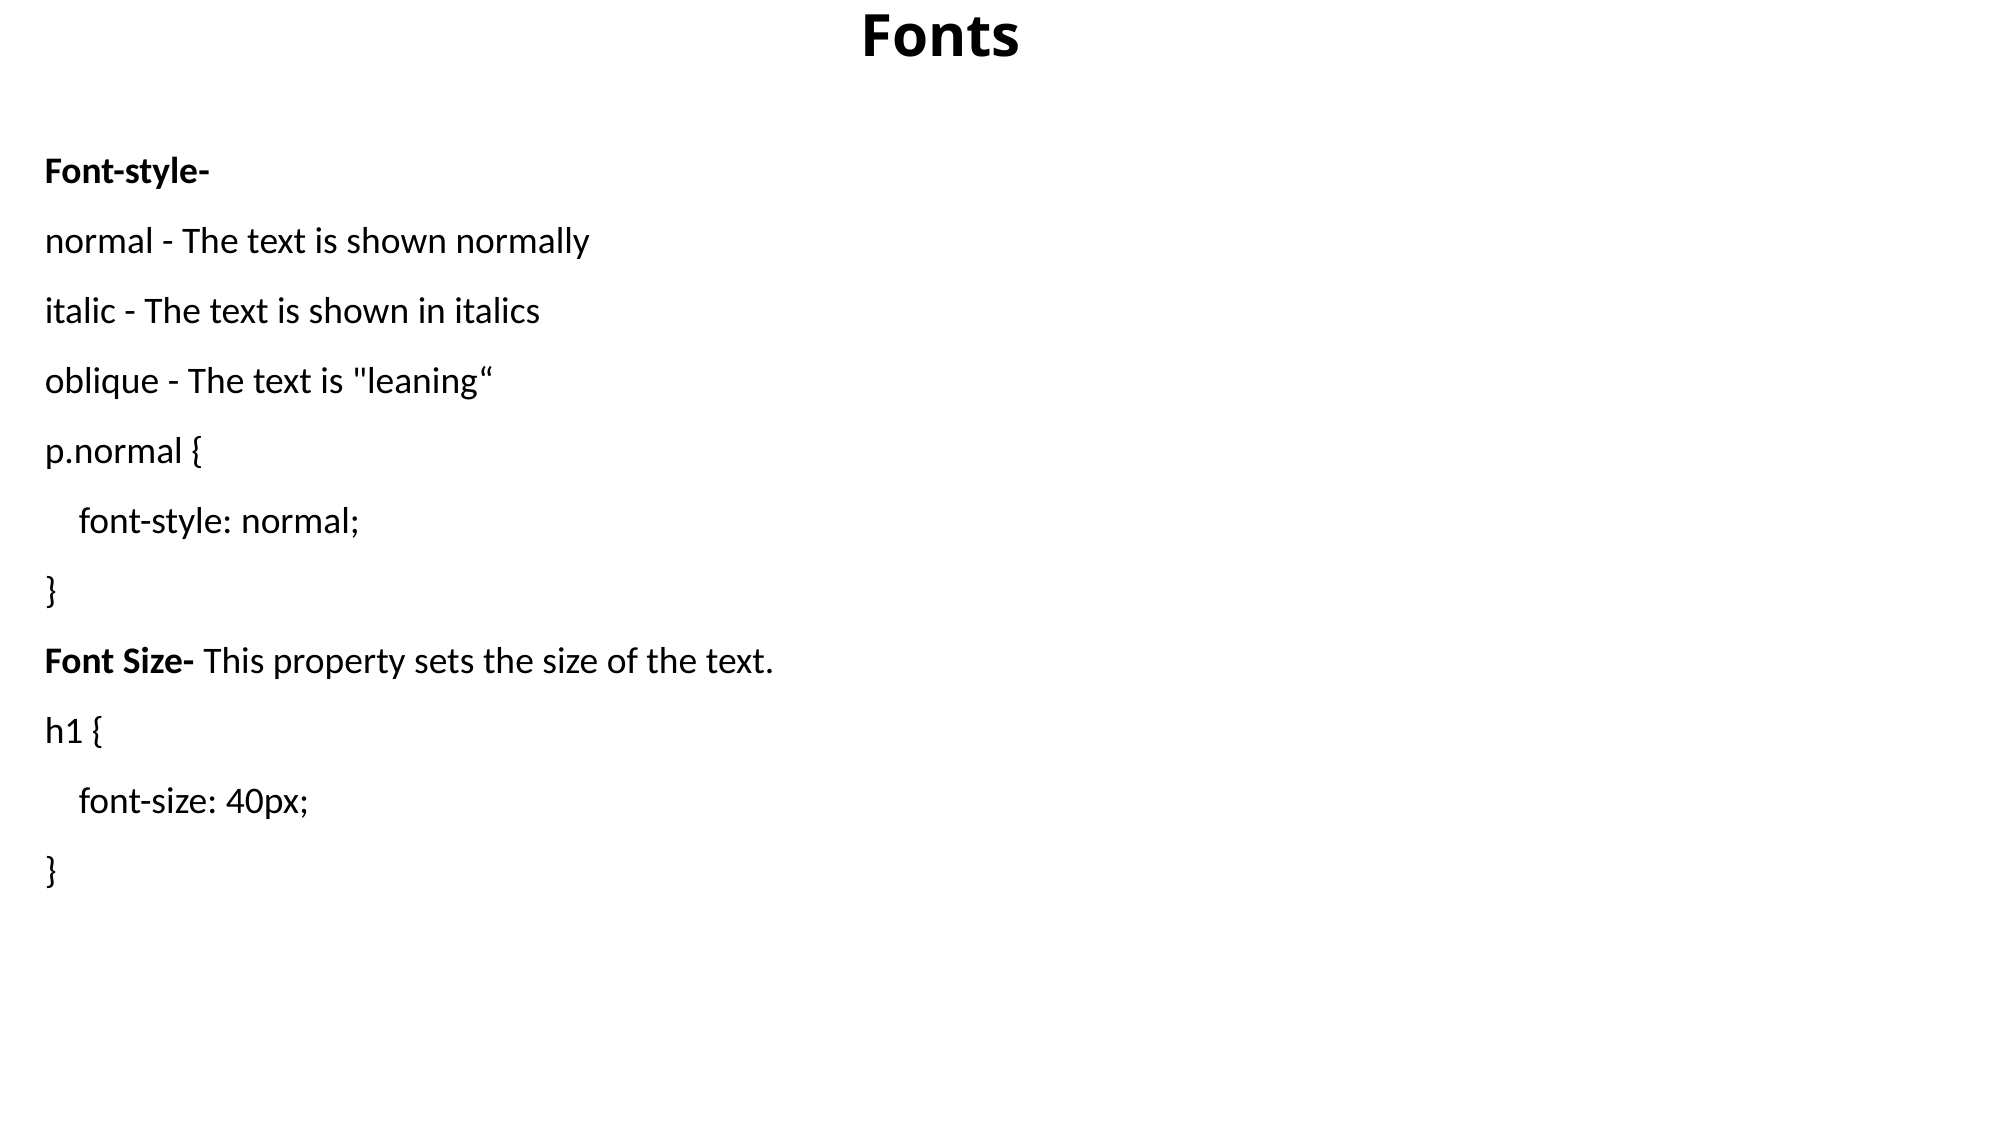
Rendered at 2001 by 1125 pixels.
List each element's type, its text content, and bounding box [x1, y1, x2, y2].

list Font-style- normal - The text is shown normally italic - The text is shown in italics oblique - The text is "leaning“ p.normal { font-style: normal; } Font Size- This property sets the size of the text. h1 { font-size: 40px; } [30, 143, 1980, 1108]
title Fonts [235, 0, 1961, 83]
